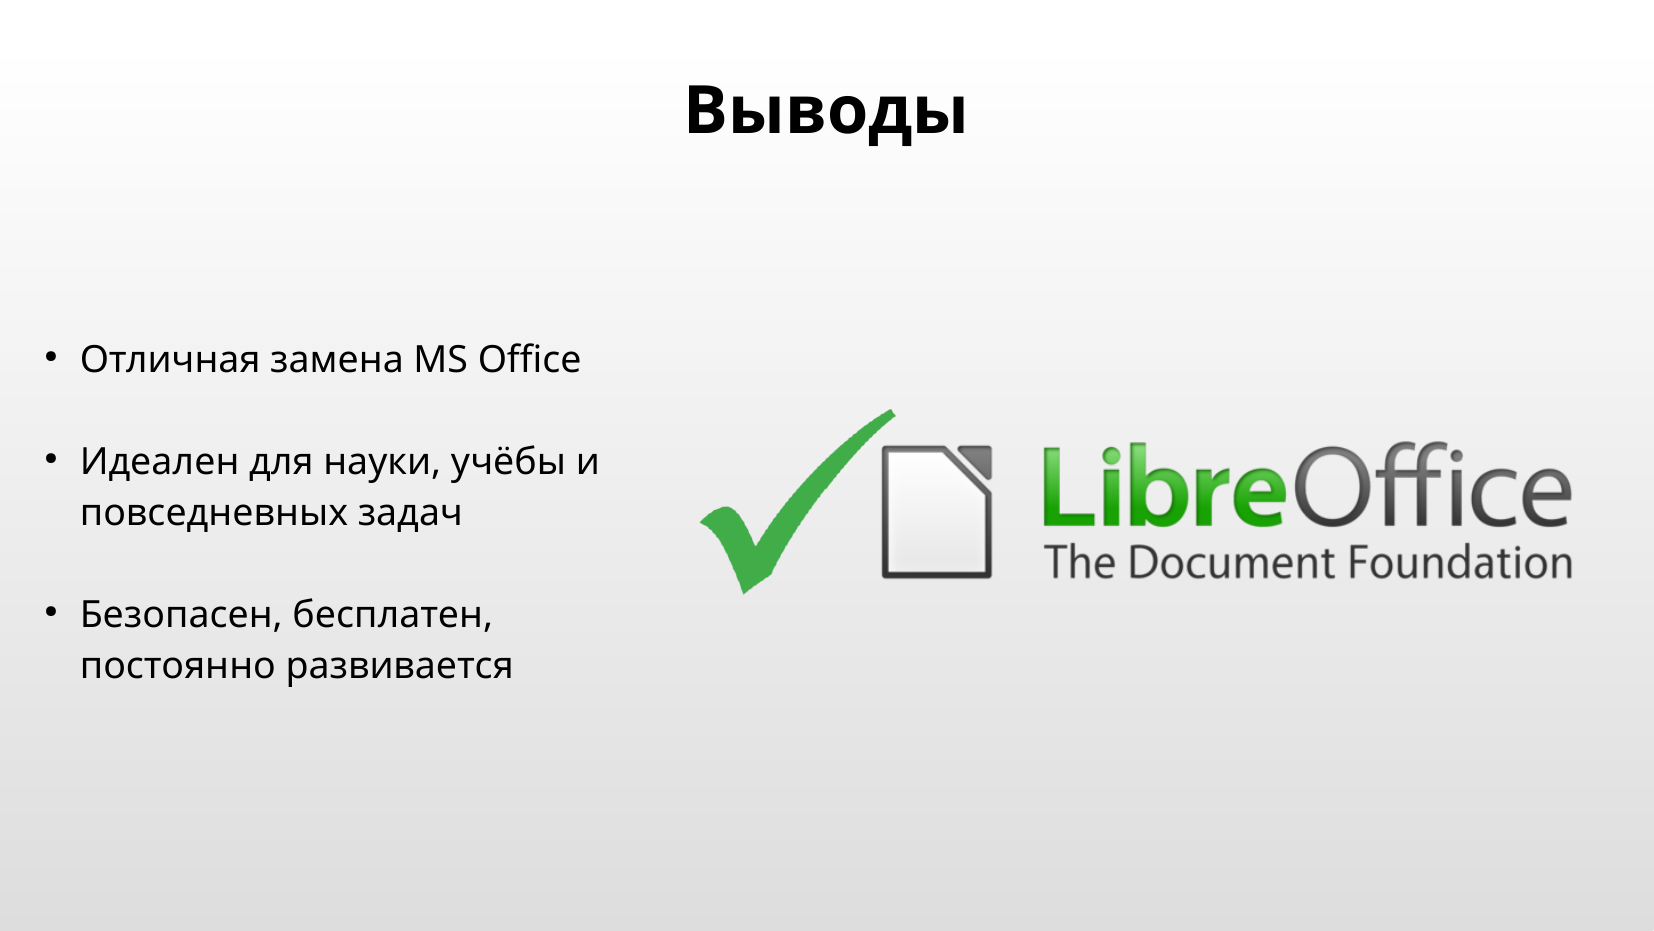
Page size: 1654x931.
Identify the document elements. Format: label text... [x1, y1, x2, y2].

picture [680, 354, 1625, 650]
title Выводы [0, 29, 1654, 185]
text_box Отличная замена MS Office Идеален для науки, учёбы и повседневных задач Безопасен, бесплатен, постоянно развивается [29, 324, 680, 697]
